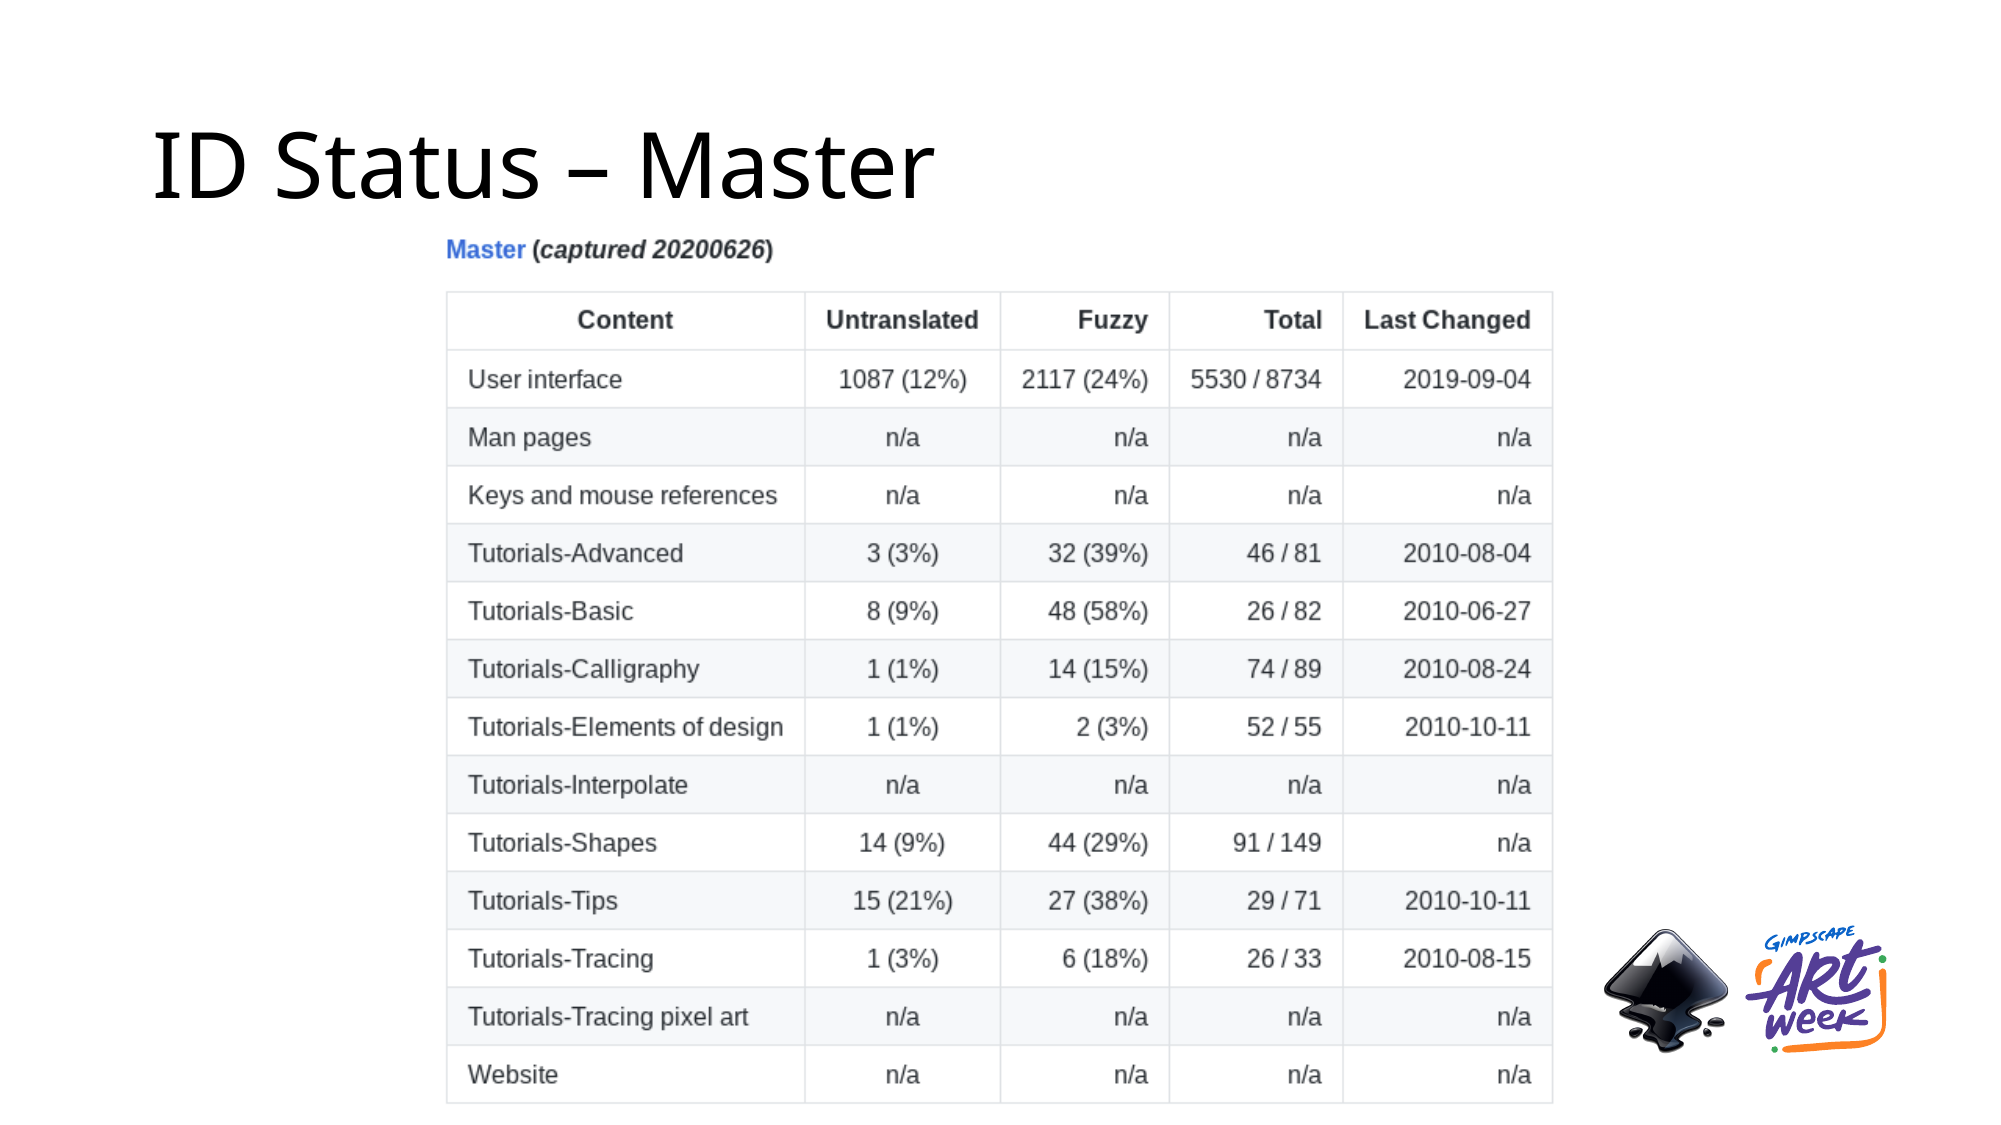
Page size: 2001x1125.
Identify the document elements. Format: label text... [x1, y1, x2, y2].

text_box ID Status – Master [137, 59, 1863, 277]
picture [426, 221, 1574, 1125]
picture [1595, 921, 1737, 1063]
picture [1742, 915, 1890, 1063]
